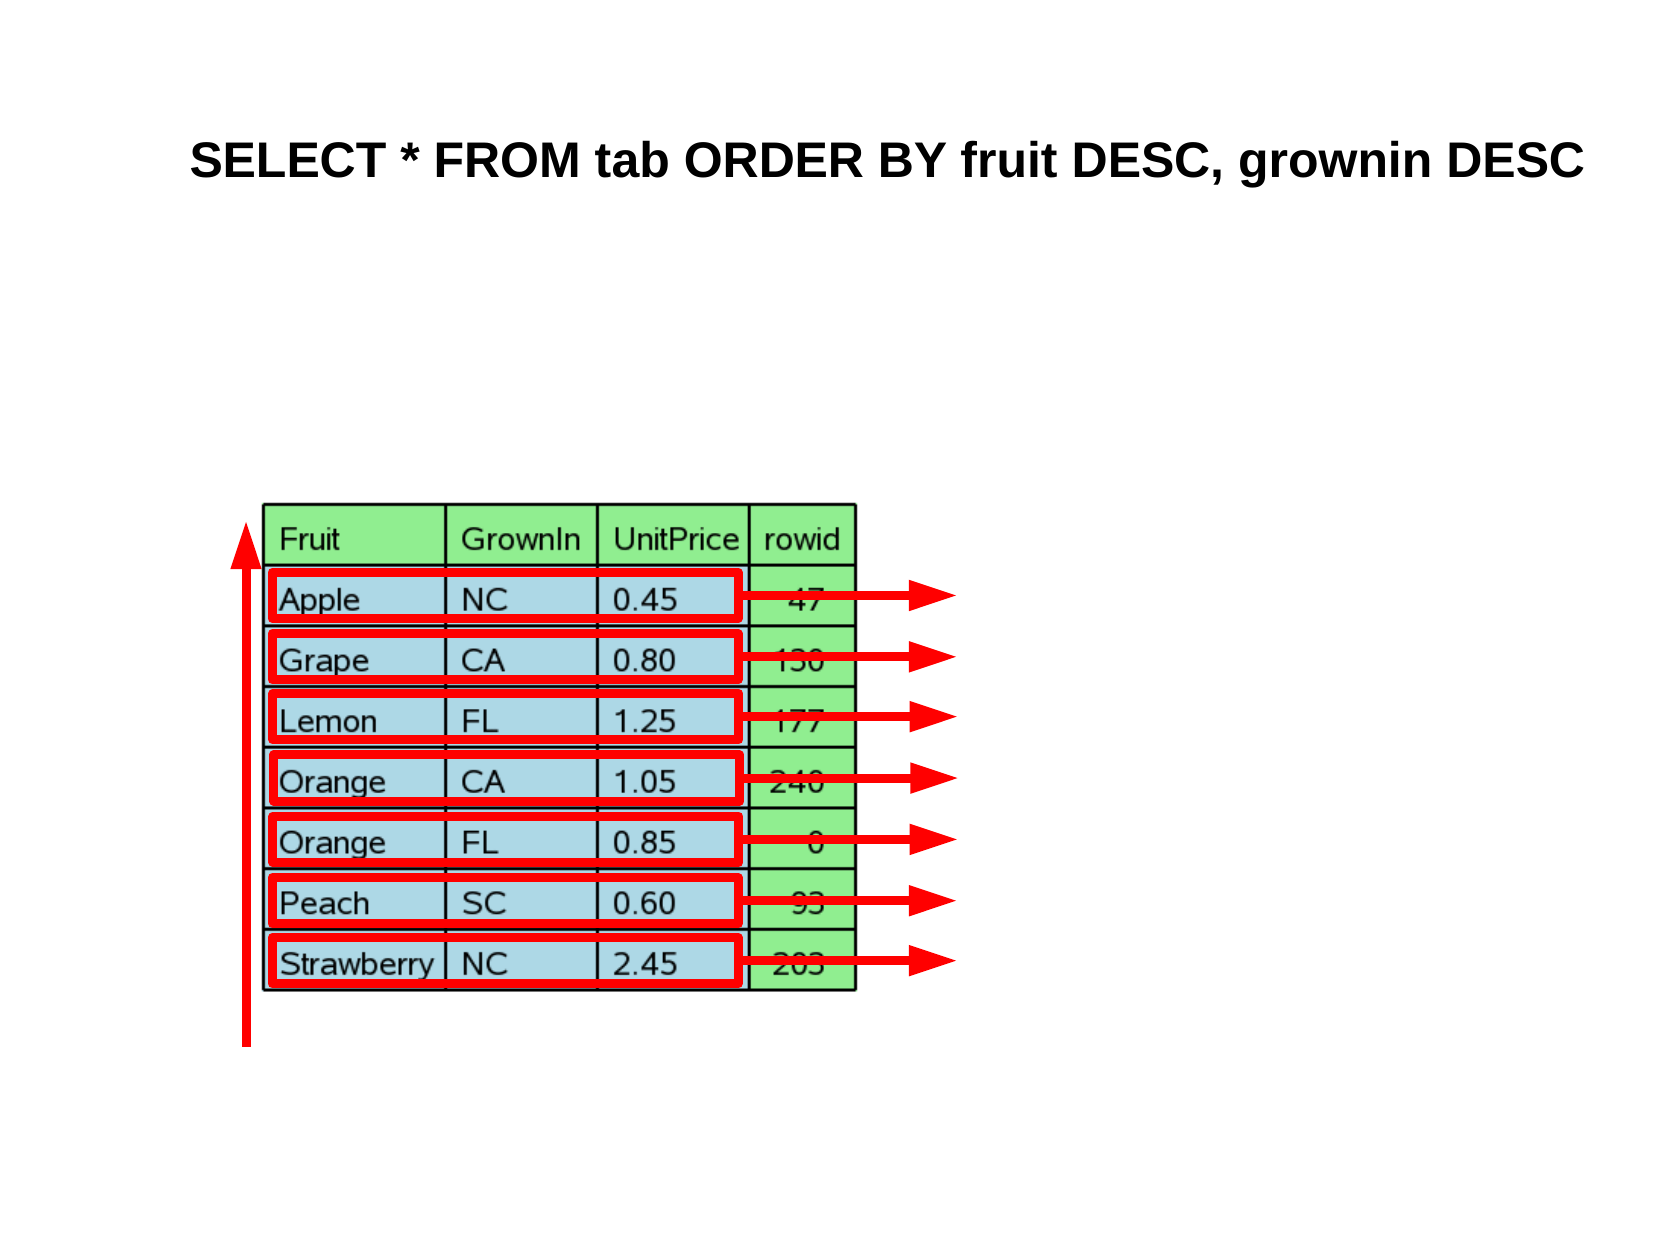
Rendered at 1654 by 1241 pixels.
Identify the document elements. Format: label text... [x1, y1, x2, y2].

picture [277, 698, 734, 735]
picture [277, 638, 734, 675]
picture [277, 577, 734, 614]
text_box SELECT * FROM tab ORDER BY fruit DESC, grownin DESC [174, 124, 1601, 197]
picture [277, 821, 734, 858]
picture [277, 942, 734, 979]
picture [247, 488, 871, 1008]
picture [278, 759, 735, 797]
picture [277, 882, 734, 919]
